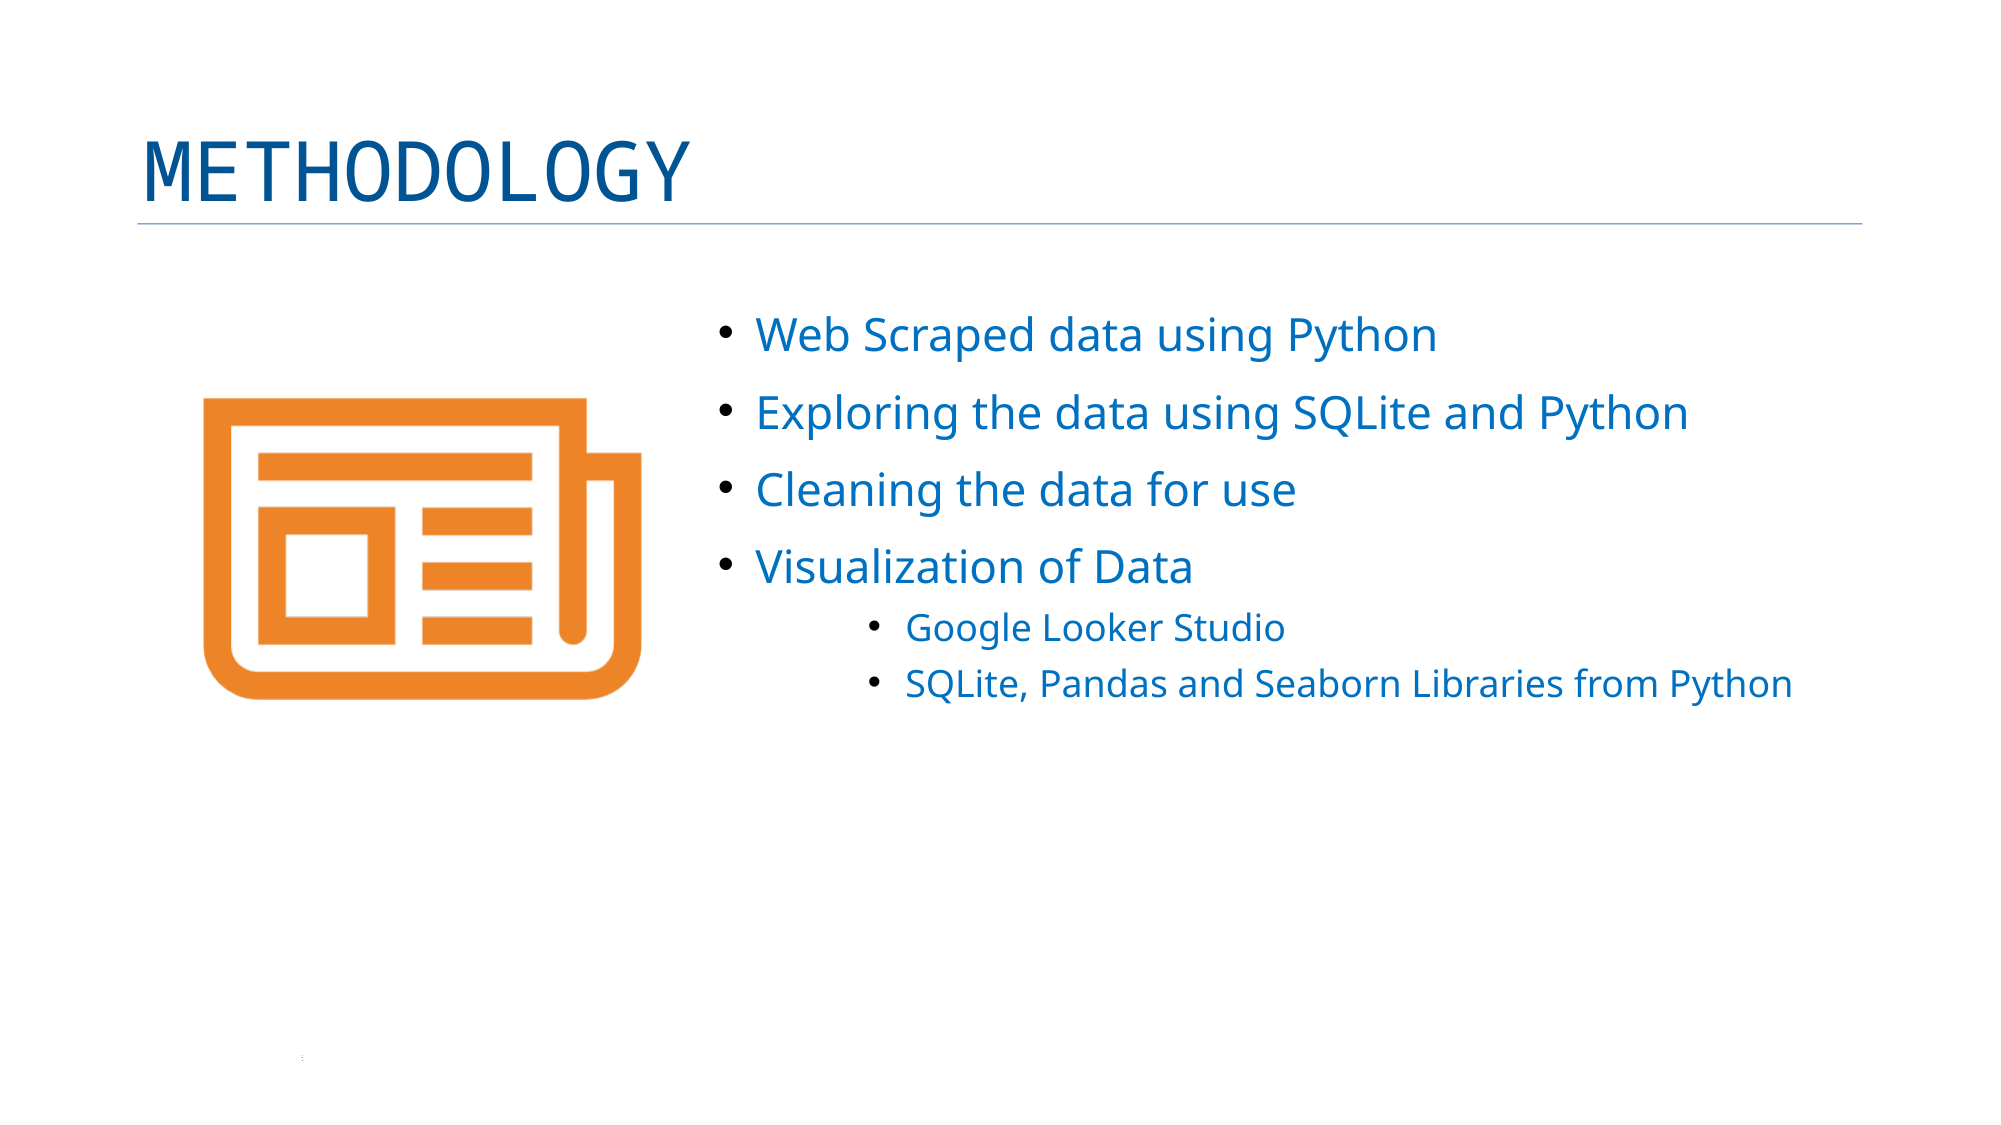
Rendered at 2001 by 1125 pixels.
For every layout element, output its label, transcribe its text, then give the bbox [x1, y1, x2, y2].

list Web Scraped data using Python Exploring the data using SQLite and Python Cleaning the data for use Visualization of Data Google Looker Studio SQLite, Pandas and Seaborn Libraries from Python [702, 299, 1863, 1014]
picture [160, 300, 685, 825]
title METHODOLOGY [128, 61, 1315, 280]
